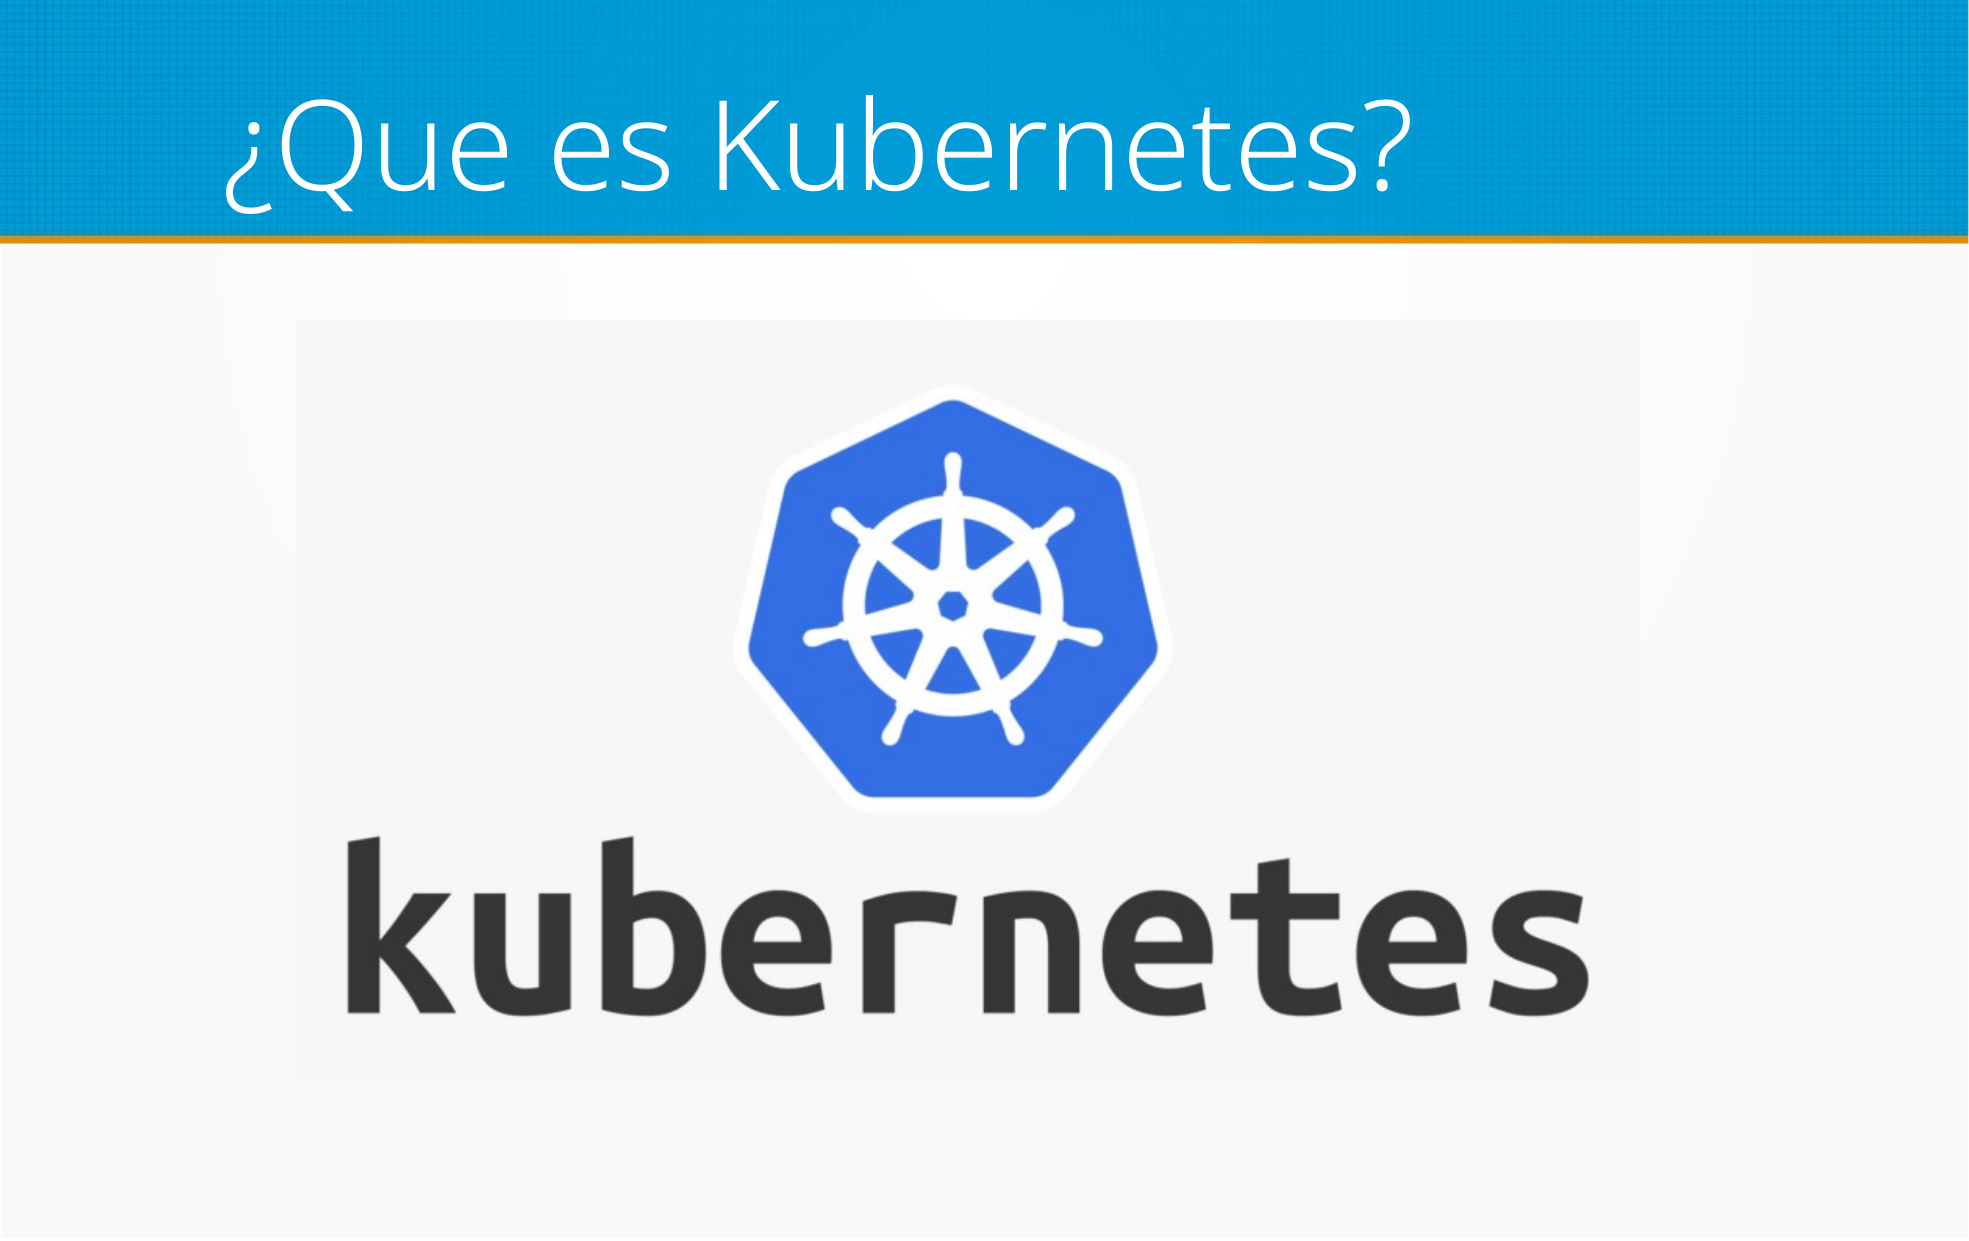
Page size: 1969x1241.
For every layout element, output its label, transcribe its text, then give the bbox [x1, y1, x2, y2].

picture [0, 233, 1969, 1241]
title ¿Que es Kubernetes? [98, 19, 1870, 227]
